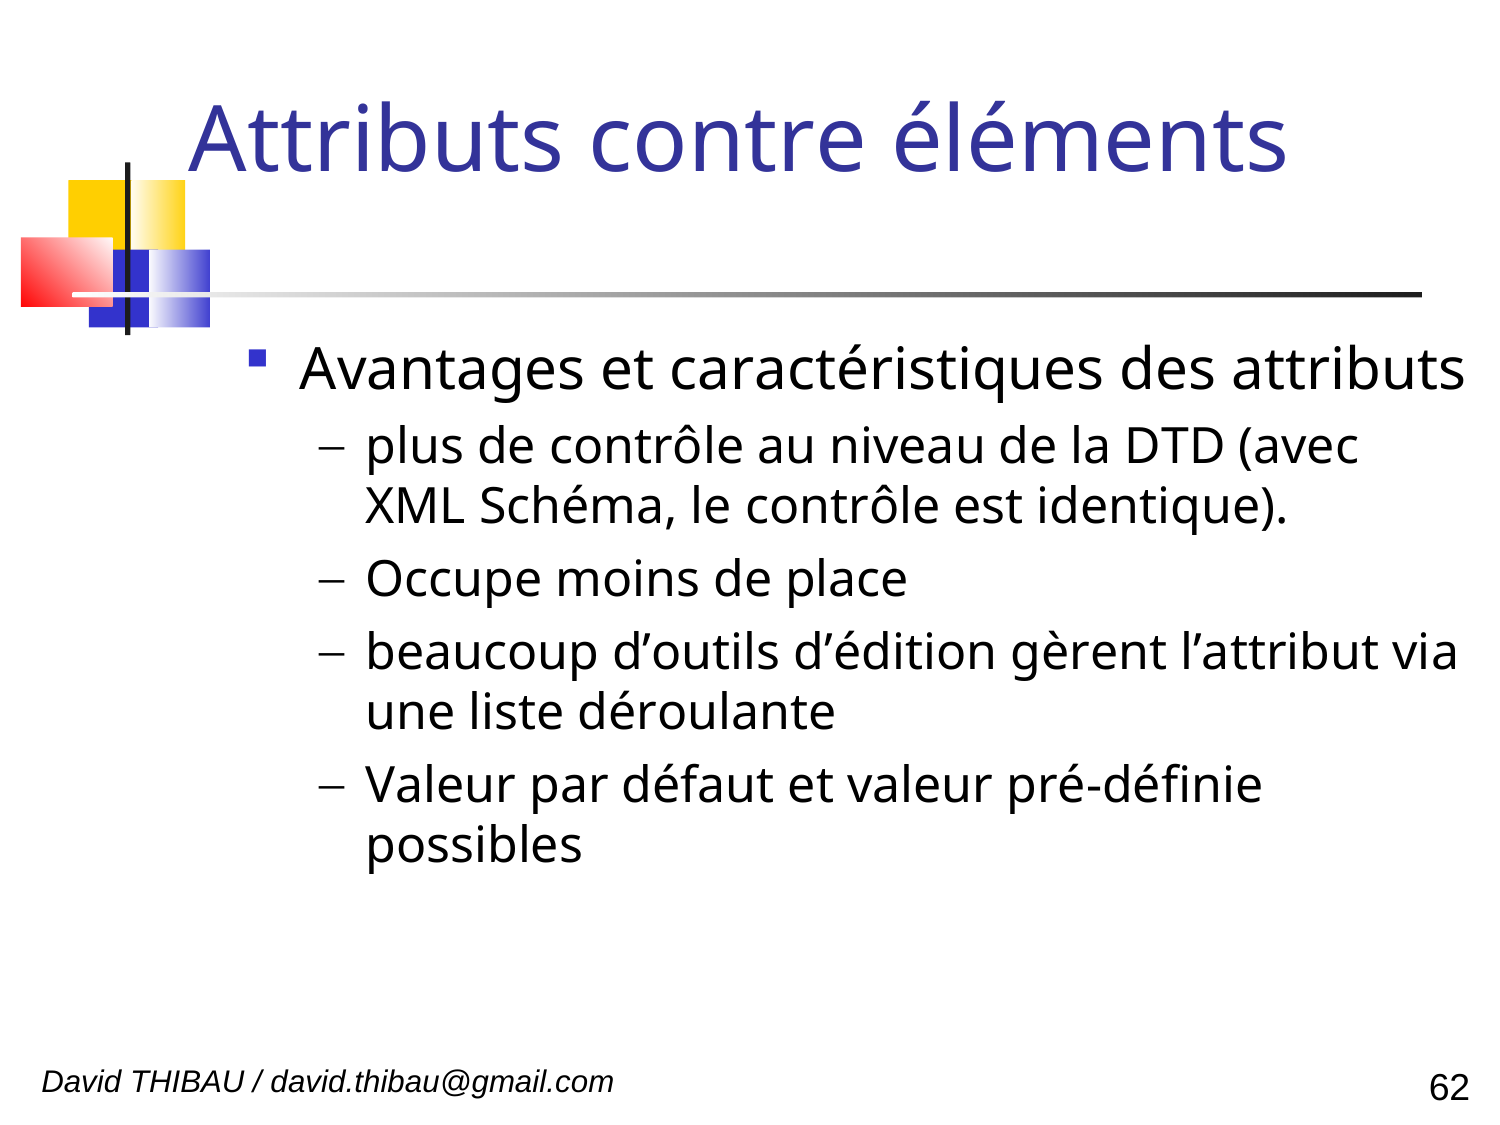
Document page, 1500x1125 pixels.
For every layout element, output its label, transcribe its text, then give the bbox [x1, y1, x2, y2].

list Avantages et caractéristiques des attributs plus de contrôle au niveau de la DTD (avec XML Schéma, le contrôle est identique). Occupe moins de place beaucoup d’outils d’édition gèrent l’attribut via une liste déroulante Valeur par défaut et valeur pré-définie possibles [244, 330, 1469, 1047]
title Attributs contre éléments [188, 13, 1467, 275]
